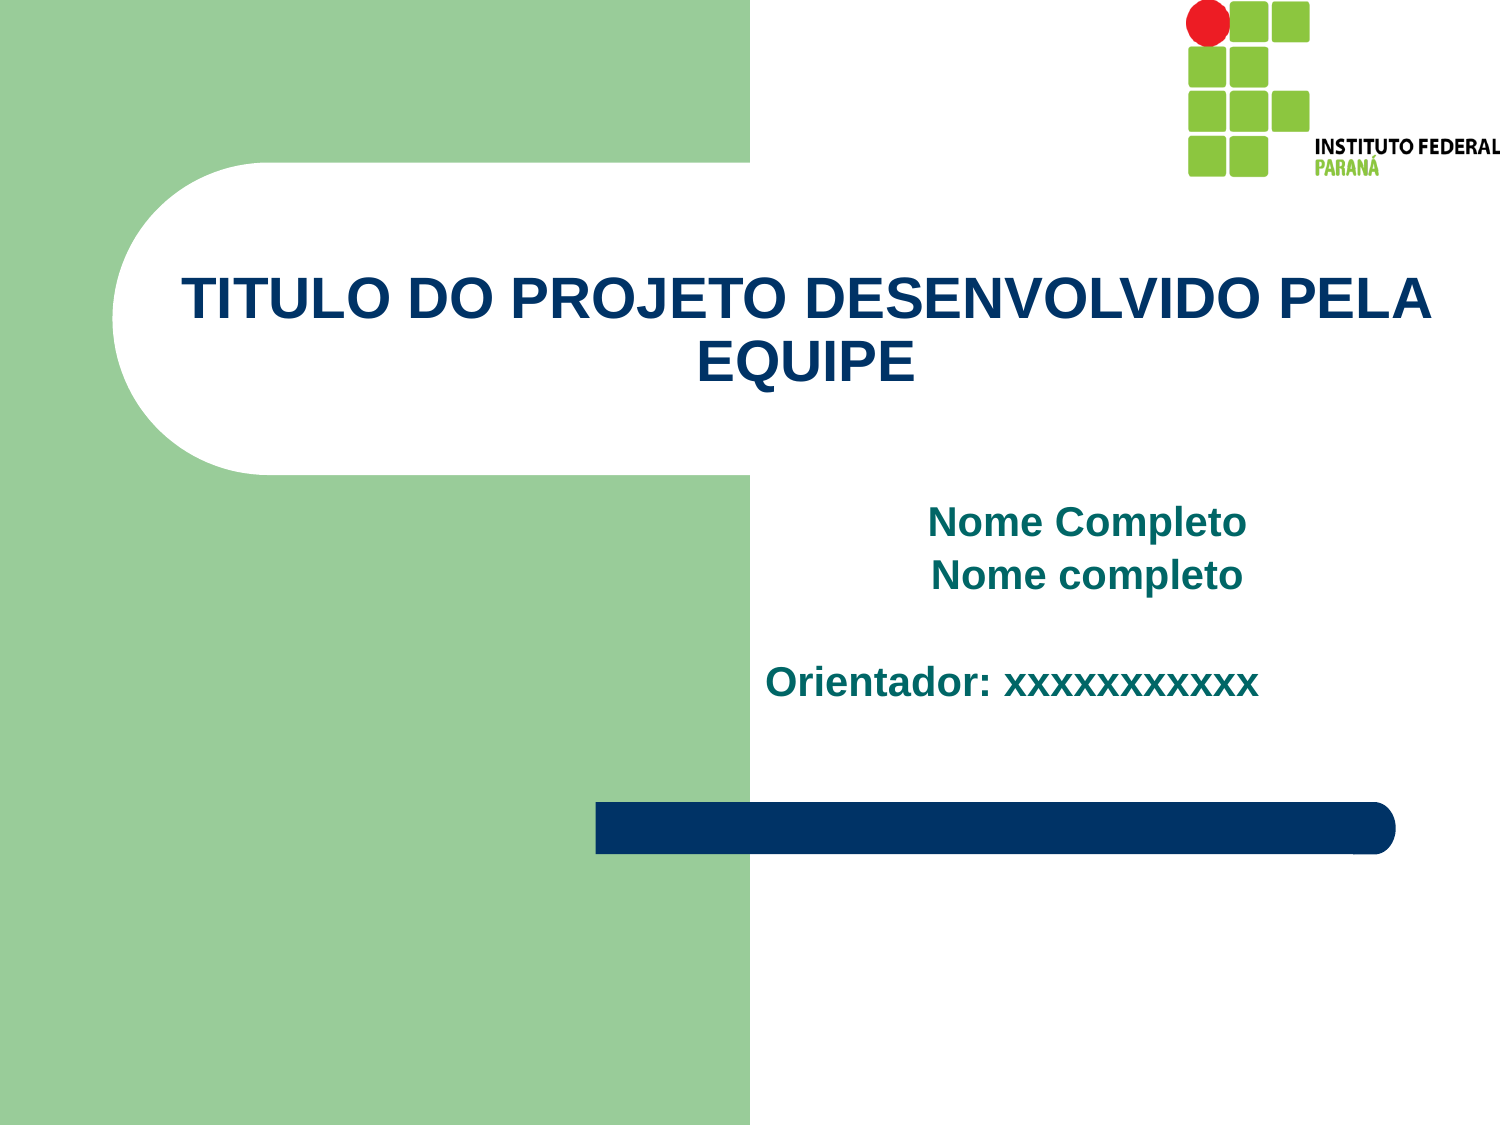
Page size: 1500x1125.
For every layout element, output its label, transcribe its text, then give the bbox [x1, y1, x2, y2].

subtitle Nome Completo Nome completo Orientador: xxxxxxxxxxx [750, 474, 1500, 780]
text_box TITULO DO PROJETO DESENVOLVIDO PELA EQUIPE [113, 251, 1500, 412]
